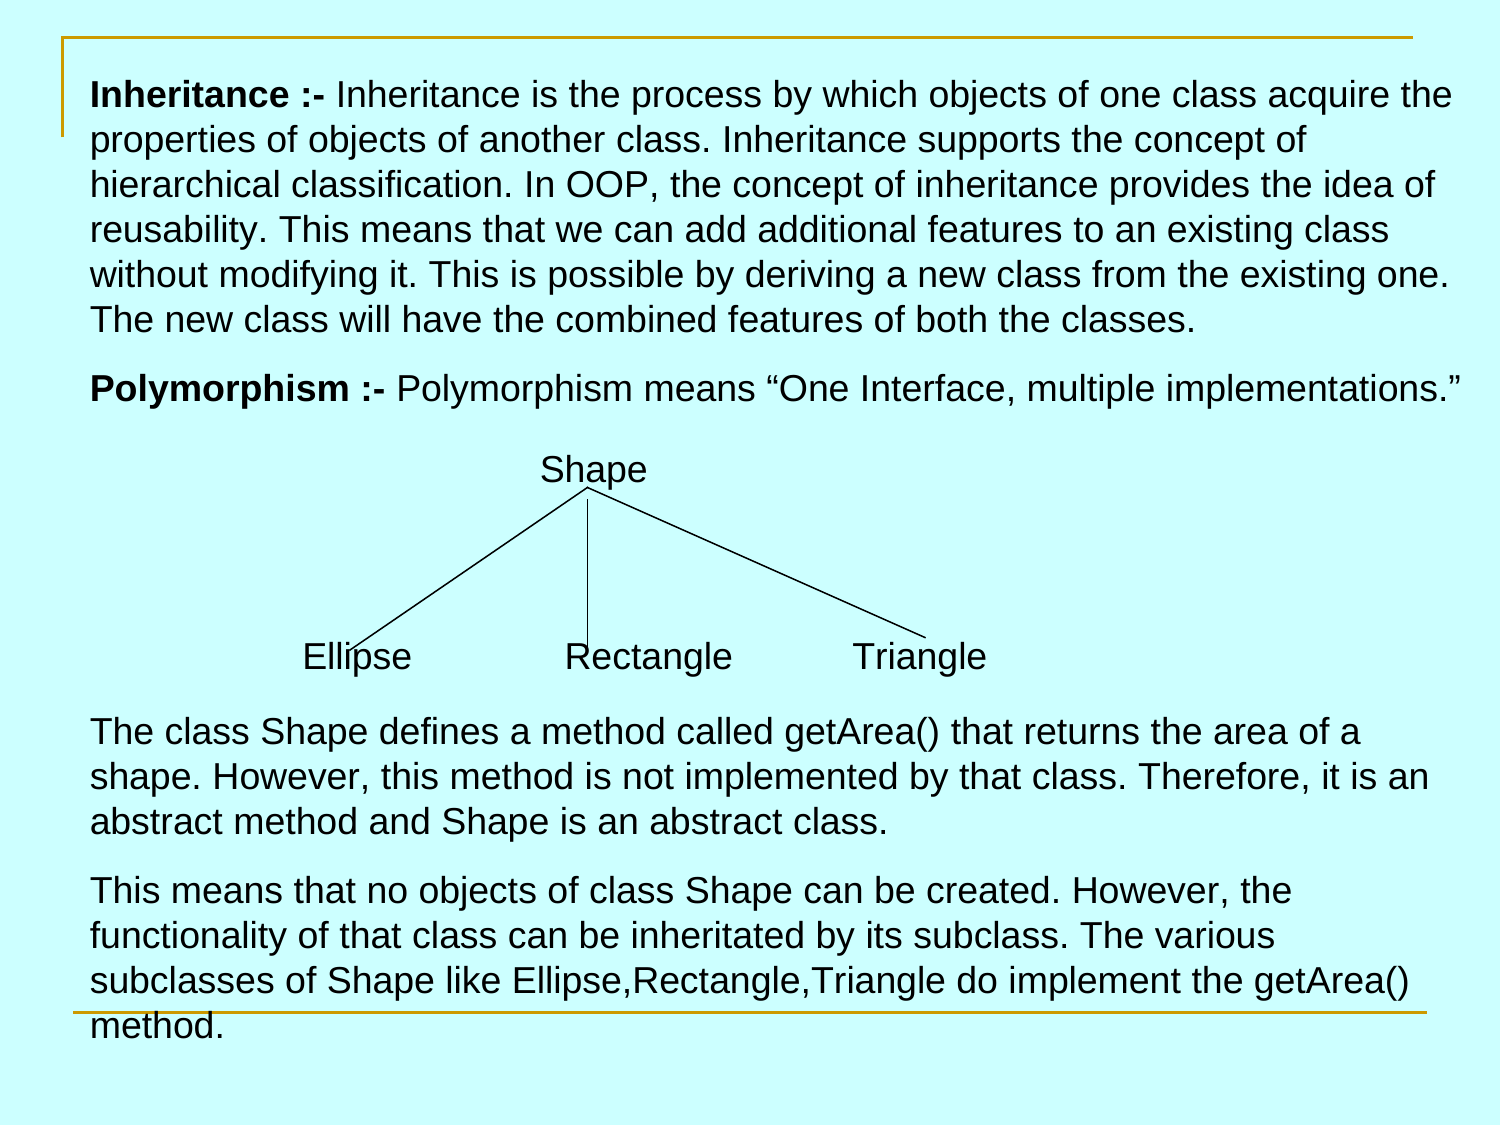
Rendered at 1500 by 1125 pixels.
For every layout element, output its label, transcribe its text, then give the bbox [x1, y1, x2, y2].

text_box Ellipse [357, 651, 367, 667]
text_box Shape [525, 437, 688, 498]
text_box The class Shape defines a method called getArea() that returns the area of a shape. However, this method is not implemented by that class. Therefore, it is an abstract method and Shape is an abstract class. This means that no objects of class Shape can be created. However, the functionality of that class can be inheritated by its subclass. The various subclasses of Shape like Ellipse,Rectangle,Triangle do implement the getArea() method. [74, 699, 1476, 1054]
text_box Rectangle [549, 624, 751, 686]
text_box Ellipse [287, 624, 513, 686]
text_box Triangle [837, 624, 1088, 686]
text_box Shape [575, 489, 606, 498]
text_box Inheritance :- Inheritance is the process by which objects of one class acquire the properties of objects of another class. Inheritance supports the concept of hierarchical classification. In OOP, the concept of inheritance provides the idea of reusability. This means that we can add additional features to an existing class without modifying it. This is possible by deriving a new class from the existing one. The new class will have the combined features of both the classes. Polymorphism :- Polymorphism means “One Interface, multiple implementations.” [75, 62, 1500, 417]
